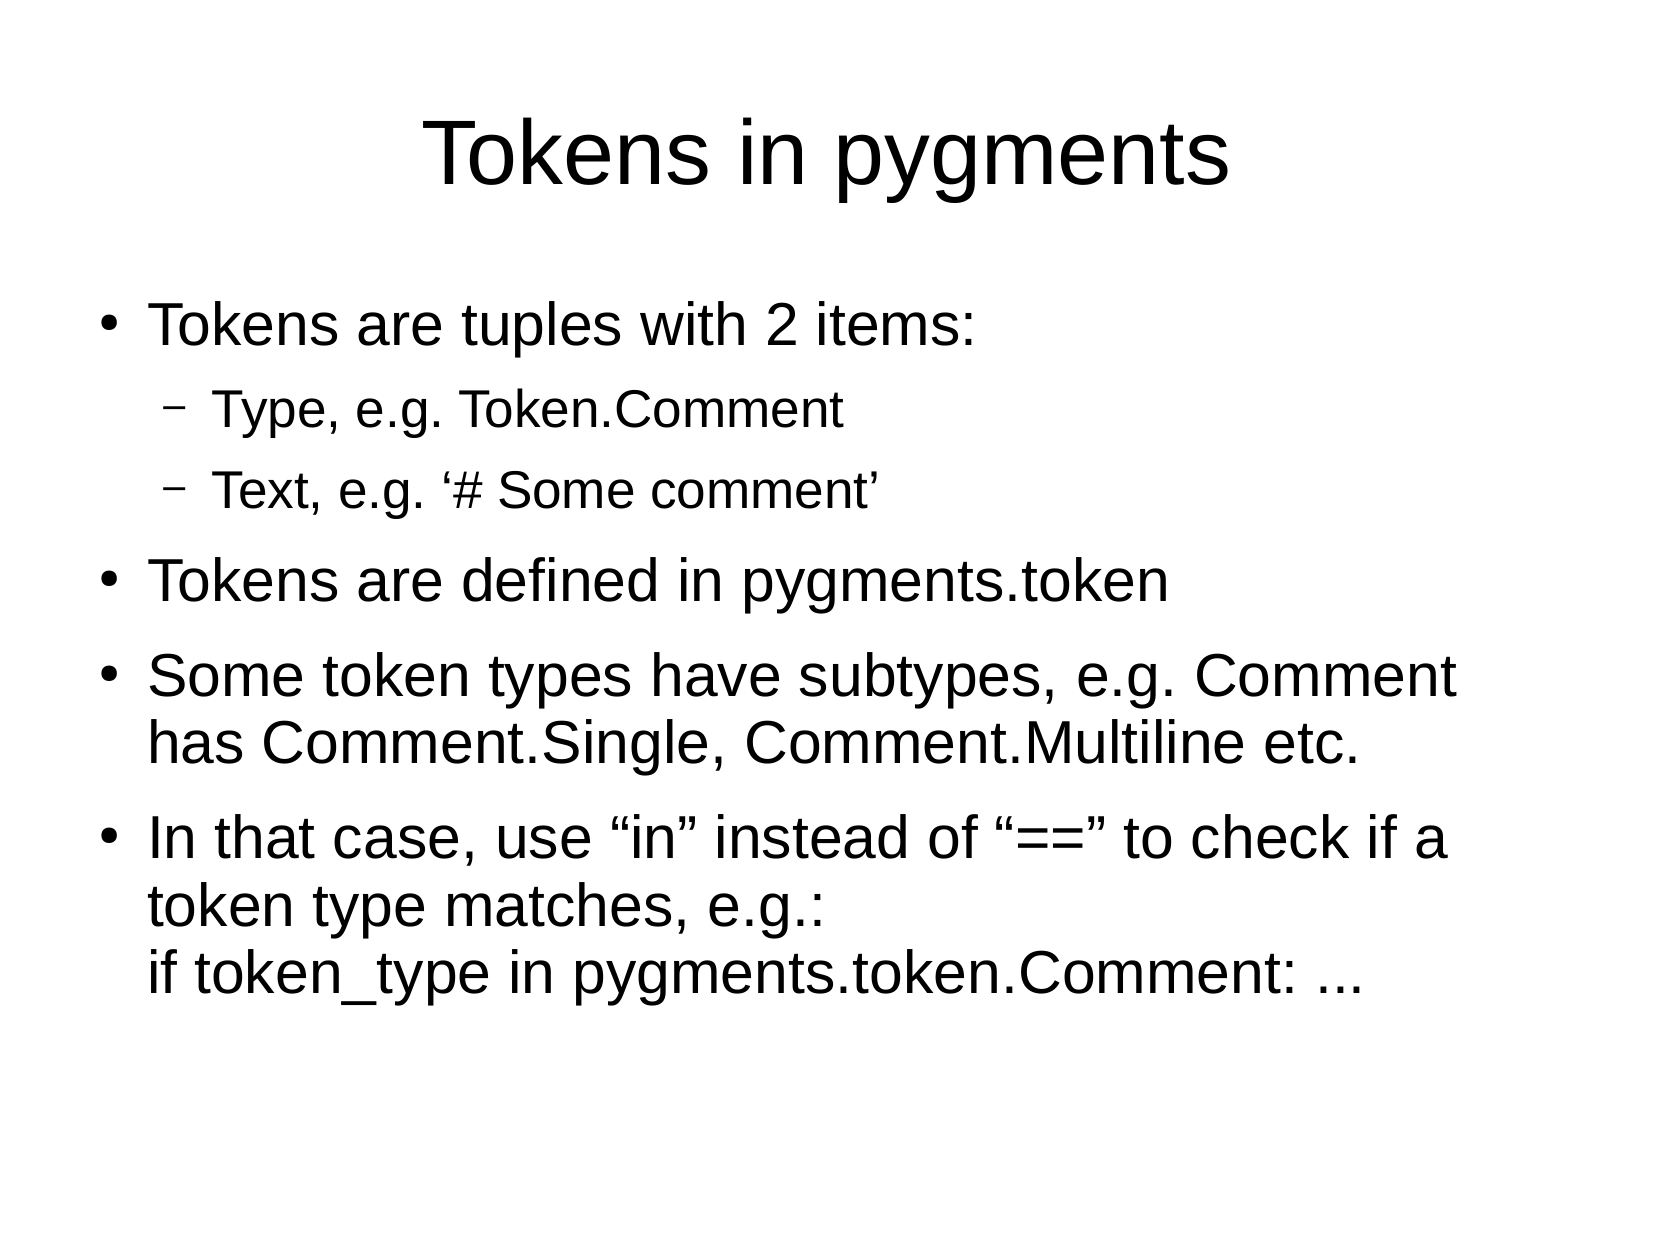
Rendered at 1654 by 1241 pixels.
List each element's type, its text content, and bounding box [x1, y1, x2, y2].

title Tokens in pygments [82, 49, 1571, 257]
list Tokens are tuples with 2 items: Type, e.g. Token.Comment Text, e.g. ‘# Some comment’ Tokens are defined in pygments.token Some token types have subtypes, e.g. Comment has Comment.Single, Comment.Multiline etc. In that case, use “in” instead of “==” to check if a token type matches, e.g.: if token_type in pygments.token.Comment: ... [82, 290, 1571, 1010]
